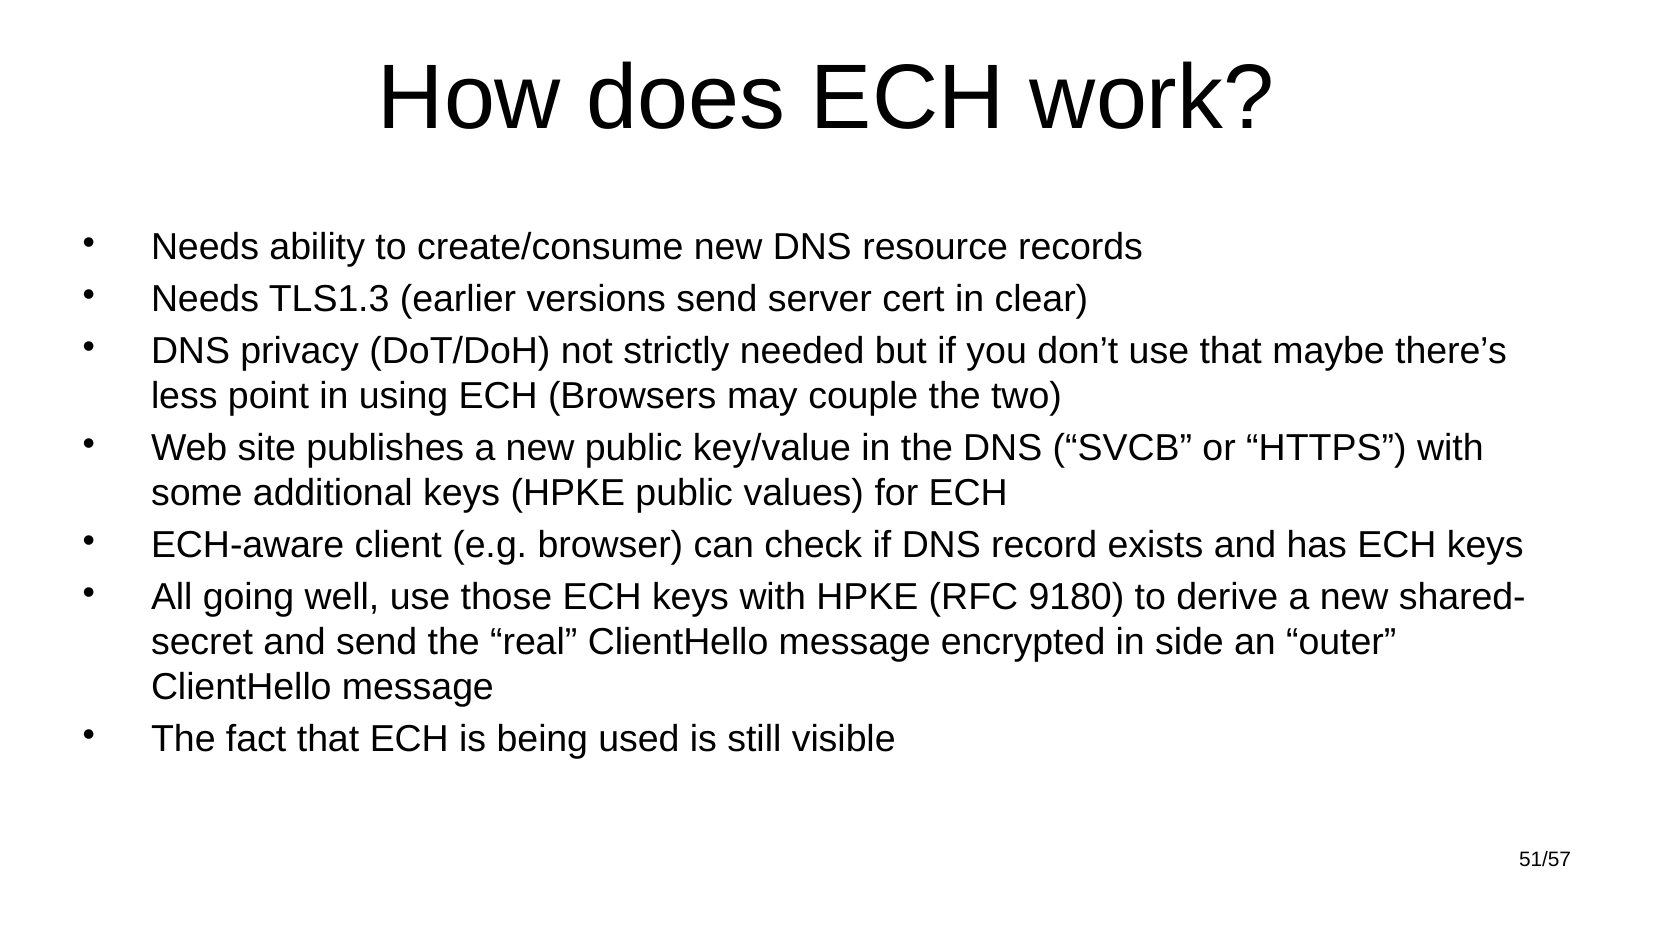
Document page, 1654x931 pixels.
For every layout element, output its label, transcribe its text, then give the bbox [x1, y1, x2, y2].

list Needs ability to create/consume new DNS resource records Needs TLS1.3 (earlier versions send server cert in clear) DNS privacy (DoT/DoH) not strictly needed but if you don’t use that maybe there’s less point in using ECH (Browsers may couple the two) Web site publishes a new public key/value in the DNS (“SVCB” or “HTTPS”) with some additional keys (HPKE public values) for ECH ECH-aware client (e.g. browser) can check if DNS record exists and has ECH keys All going well, use those ECH keys with HPKE (RFC 9180) to derive a new shared-secret and send the “real” ClientHello message encrypted in side an “outer” ClientHello message The fact that ECH is being used is still visible [82, 222, 1571, 762]
title How does ECH work? [82, 36, 1571, 193]
